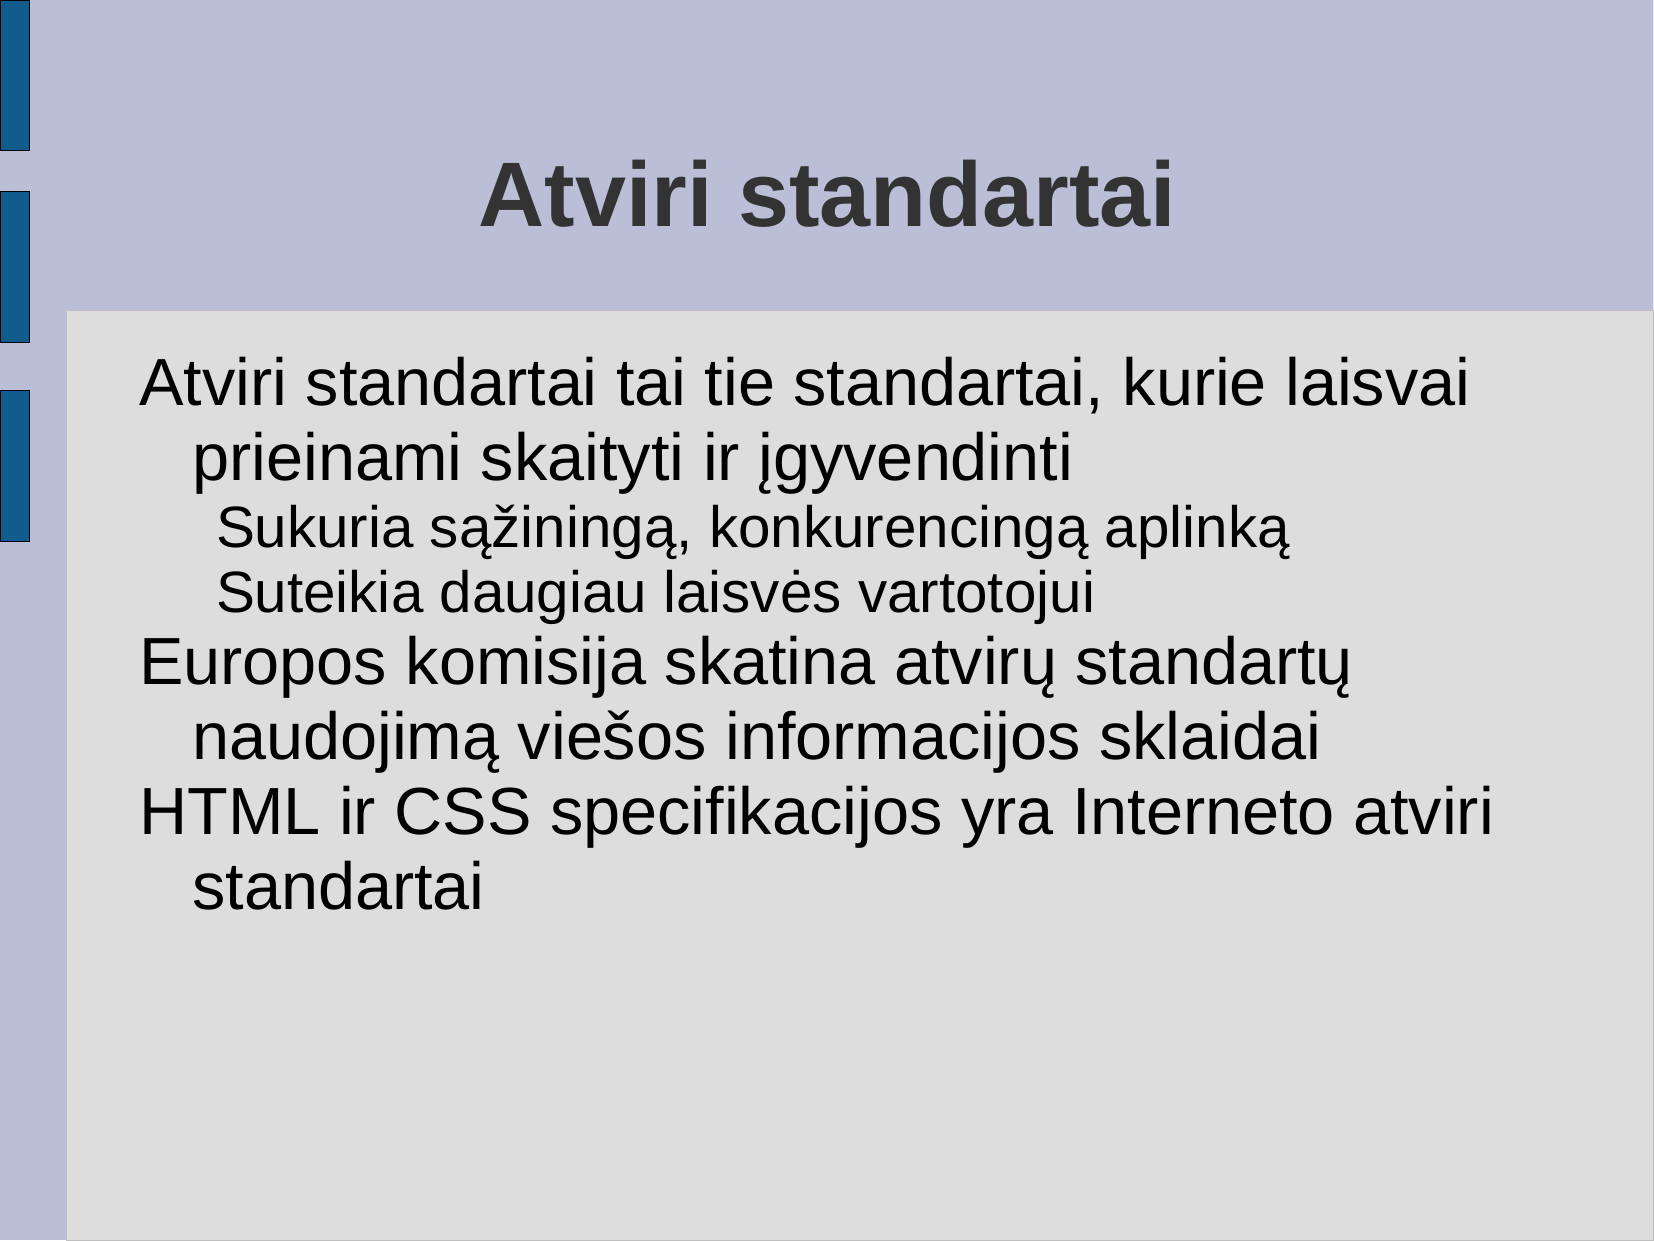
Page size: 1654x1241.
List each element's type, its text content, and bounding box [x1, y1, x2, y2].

title Atviri standartai [121, 91, 1534, 299]
list Atviri standartai tai tie standartai, kurie laisvai prieinami skaityti ir įgyvendinti Sukuria sąžiningą, konkurencingą aplinką Suteikia daugiau laisvės vartotojui Europos komisija skatina atvirų standartų naudojimą viešos informacijos sklaidai HTML ir CSS specifikacijos yra Interneto atviri standartai [121, 344, 1534, 1127]
